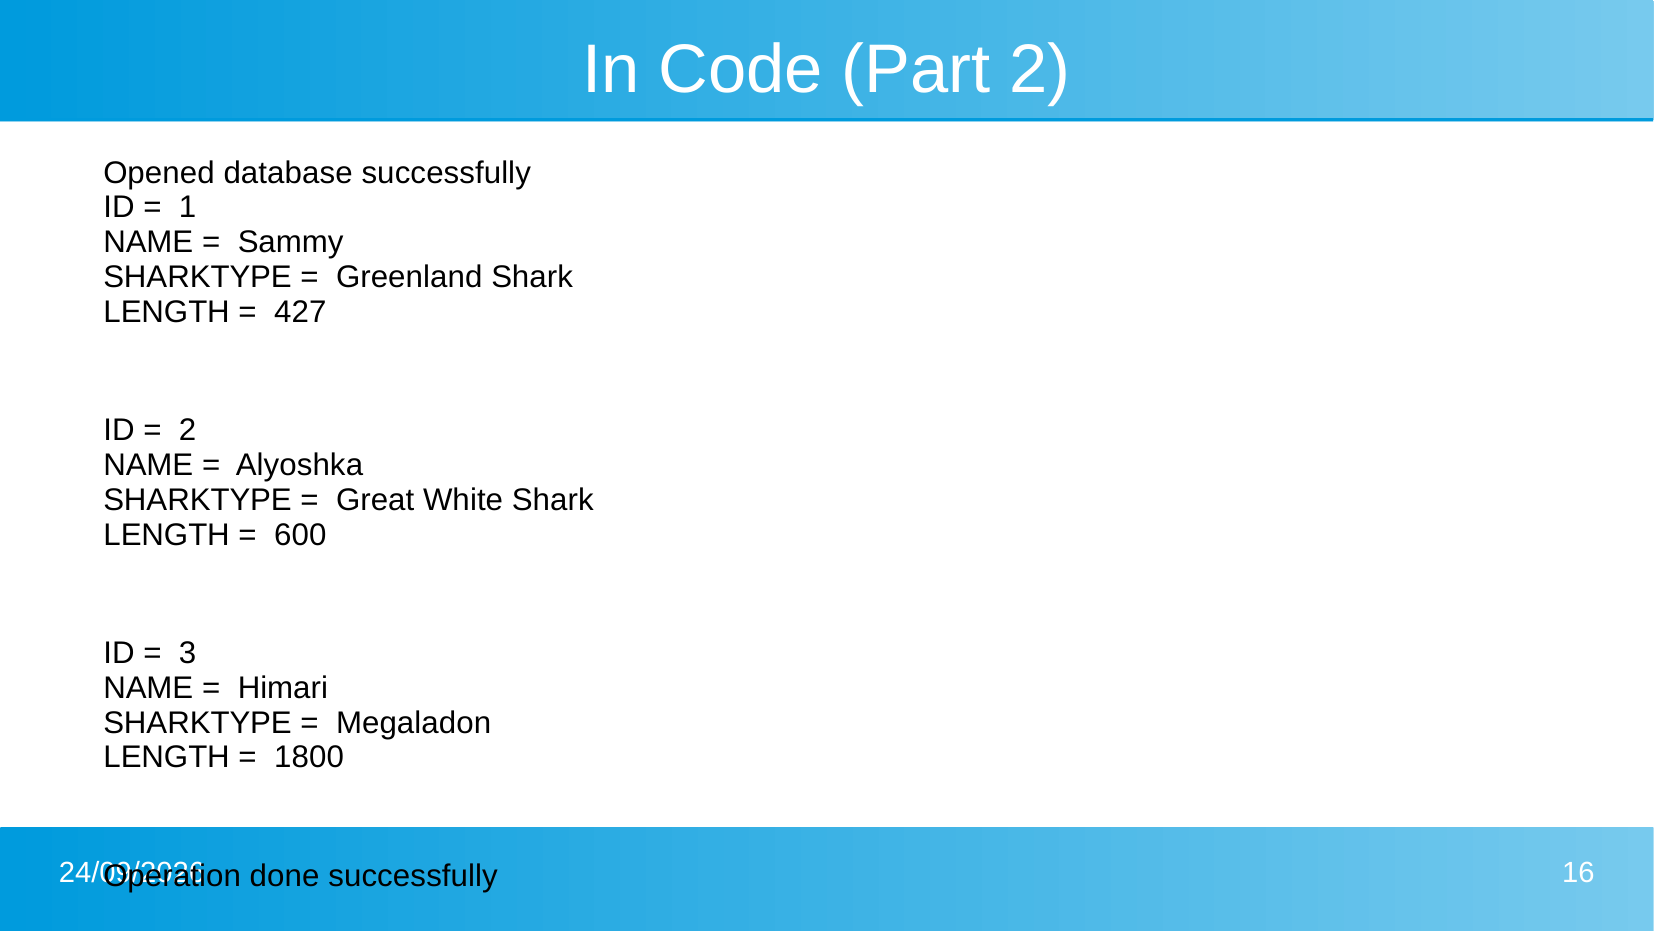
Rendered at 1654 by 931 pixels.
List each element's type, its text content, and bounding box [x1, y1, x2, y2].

title In Code (Part 2) [59, 29, 1595, 108]
text_box Opened database successfully ID = 1 NAME = Sammy SHARKTYPE = Greenland Shark LENGTH = 427 ID = 2 NAME = Alyoshka SHARKTYPE = Great White Shark LENGTH = 600 ID = 3 NAME = Himari SHARKTYPE = Megaladon LENGTH = 1800 Operation done successfully [88, 147, 1359, 931]
